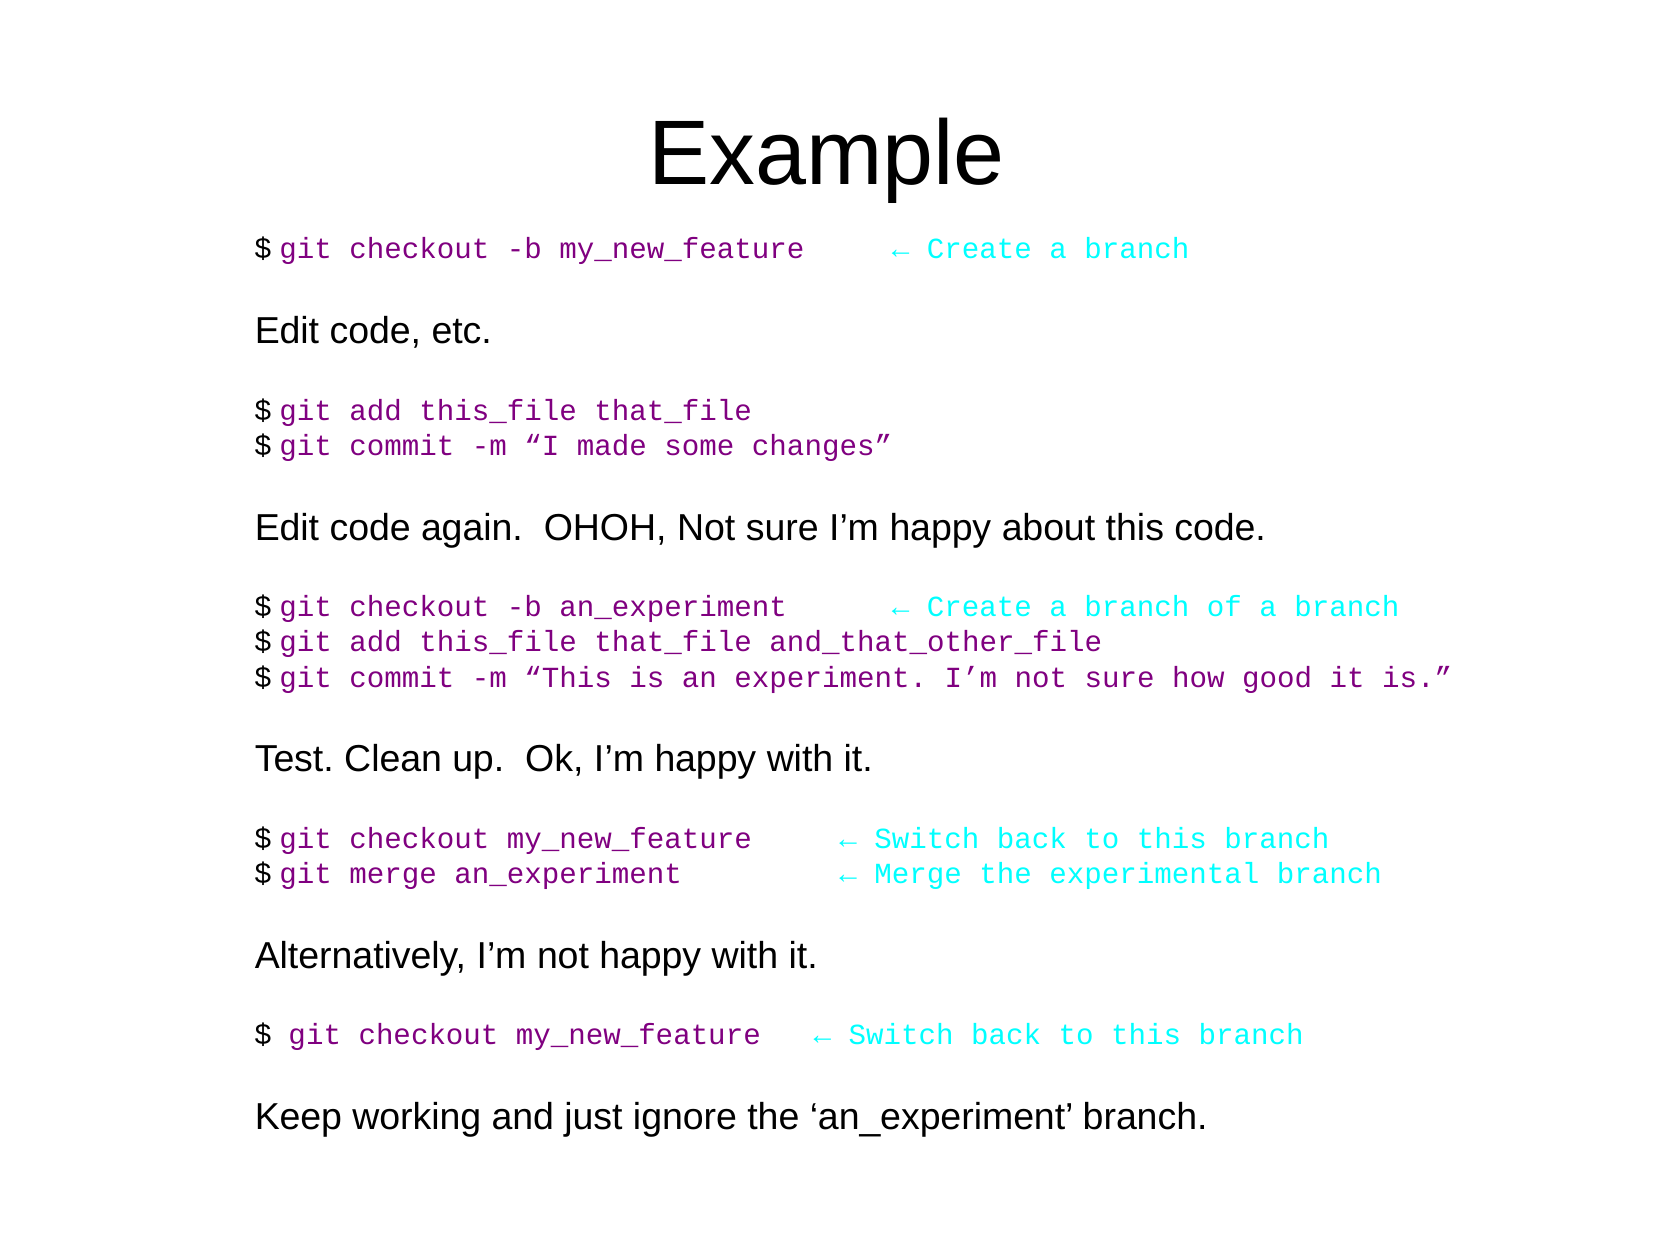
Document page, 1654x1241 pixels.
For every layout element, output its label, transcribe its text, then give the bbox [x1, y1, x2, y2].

title Example [82, 49, 1571, 257]
text_box $ git checkout -b my_new_feature ← Create a branch Edit code, etc. $ git add this_file that_file $ git commit -m “I made some changes” Edit code again. OHOH, Not sure I’m happy about this code. $ git checkout -b an_experiment ← Create a branch of a branch $ git add this_file that_file and_that_other_file $ git commit -m “This is an experiment. I’m not sure how good it is.” Test. Clean up. Ok, I’m happy with it. $ git checkout my_new_feature ← Switch back to this branch $ git merge an_experiment ← Merge the experimental branch Alternatively, I’m not happy with it. $ git checkout my_new_feature ← Switch back to this branch Keep working and just ignore the ‘an_experiment’ branch. [240, 225, 1546, 1130]
